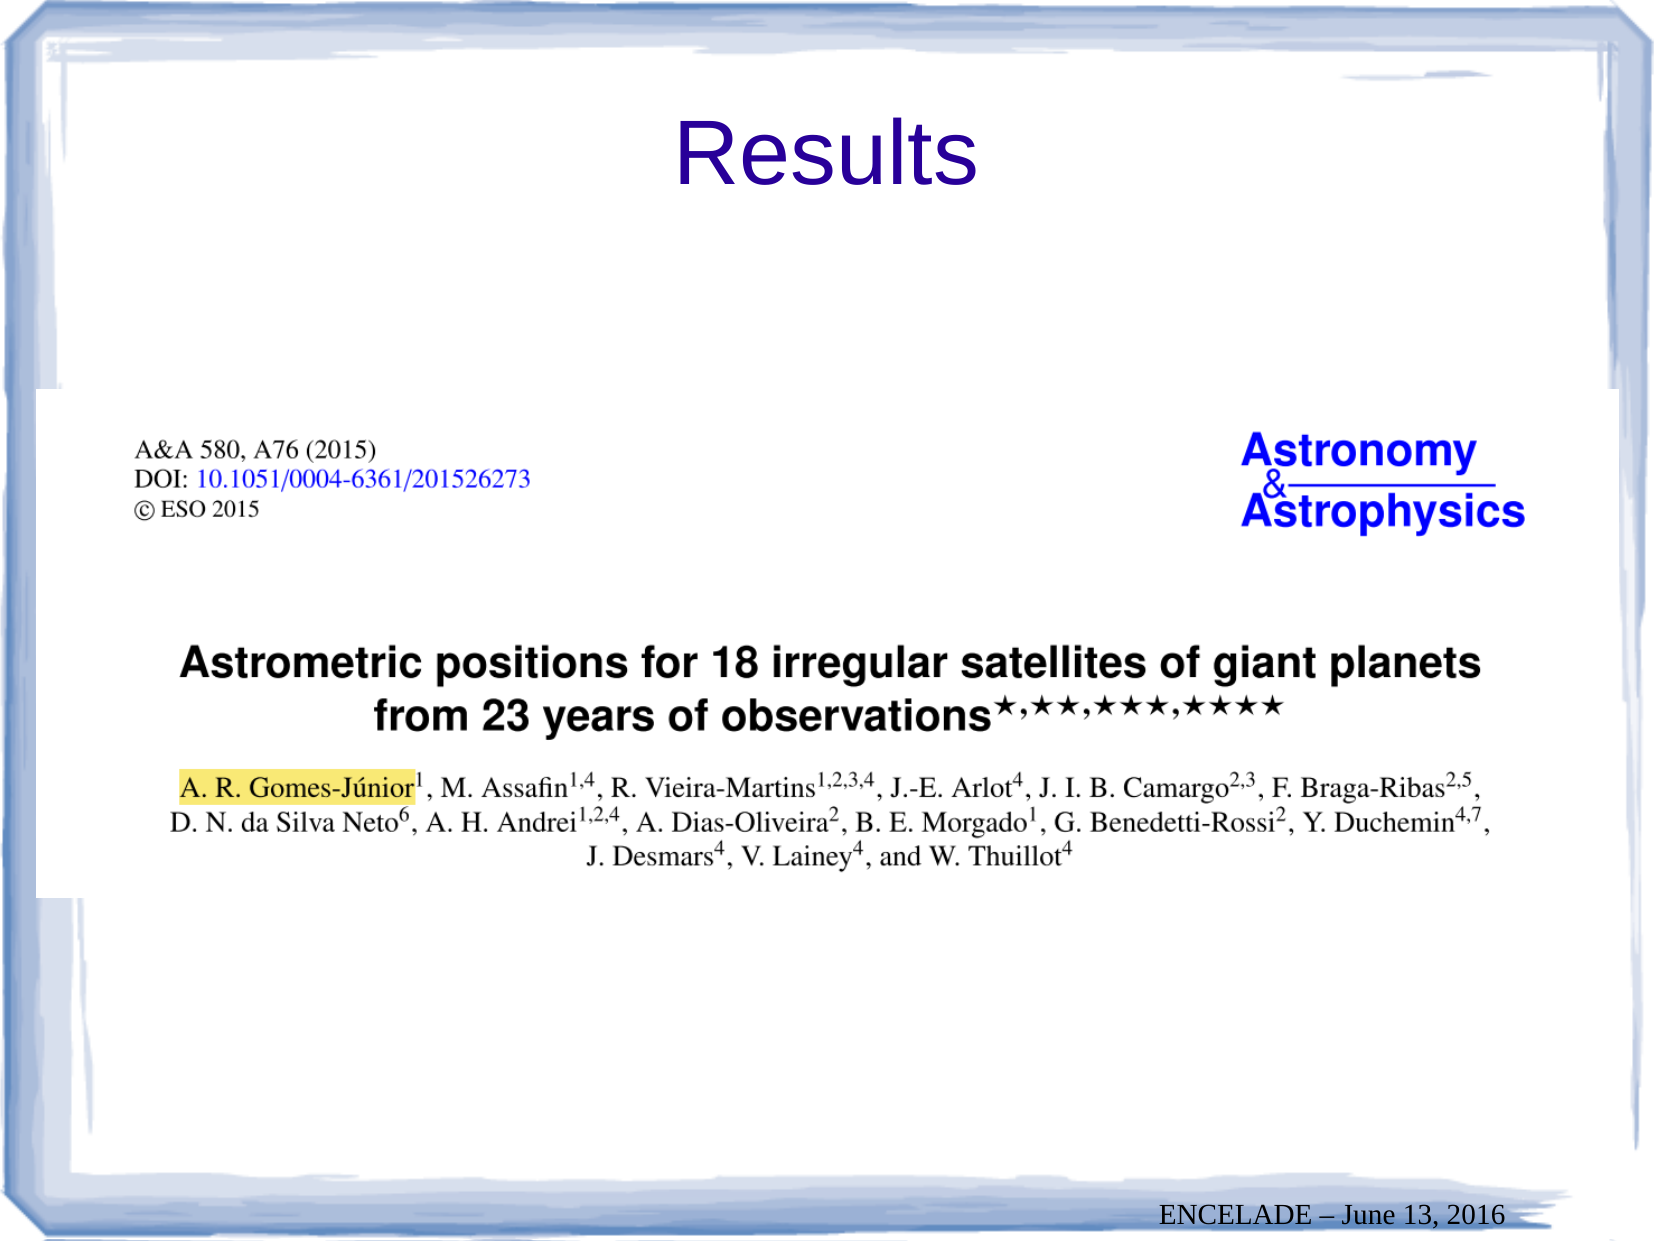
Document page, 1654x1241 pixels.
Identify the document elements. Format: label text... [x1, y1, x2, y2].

picture [0, 0, 1654, 1241]
title Results [82, 49, 1571, 257]
